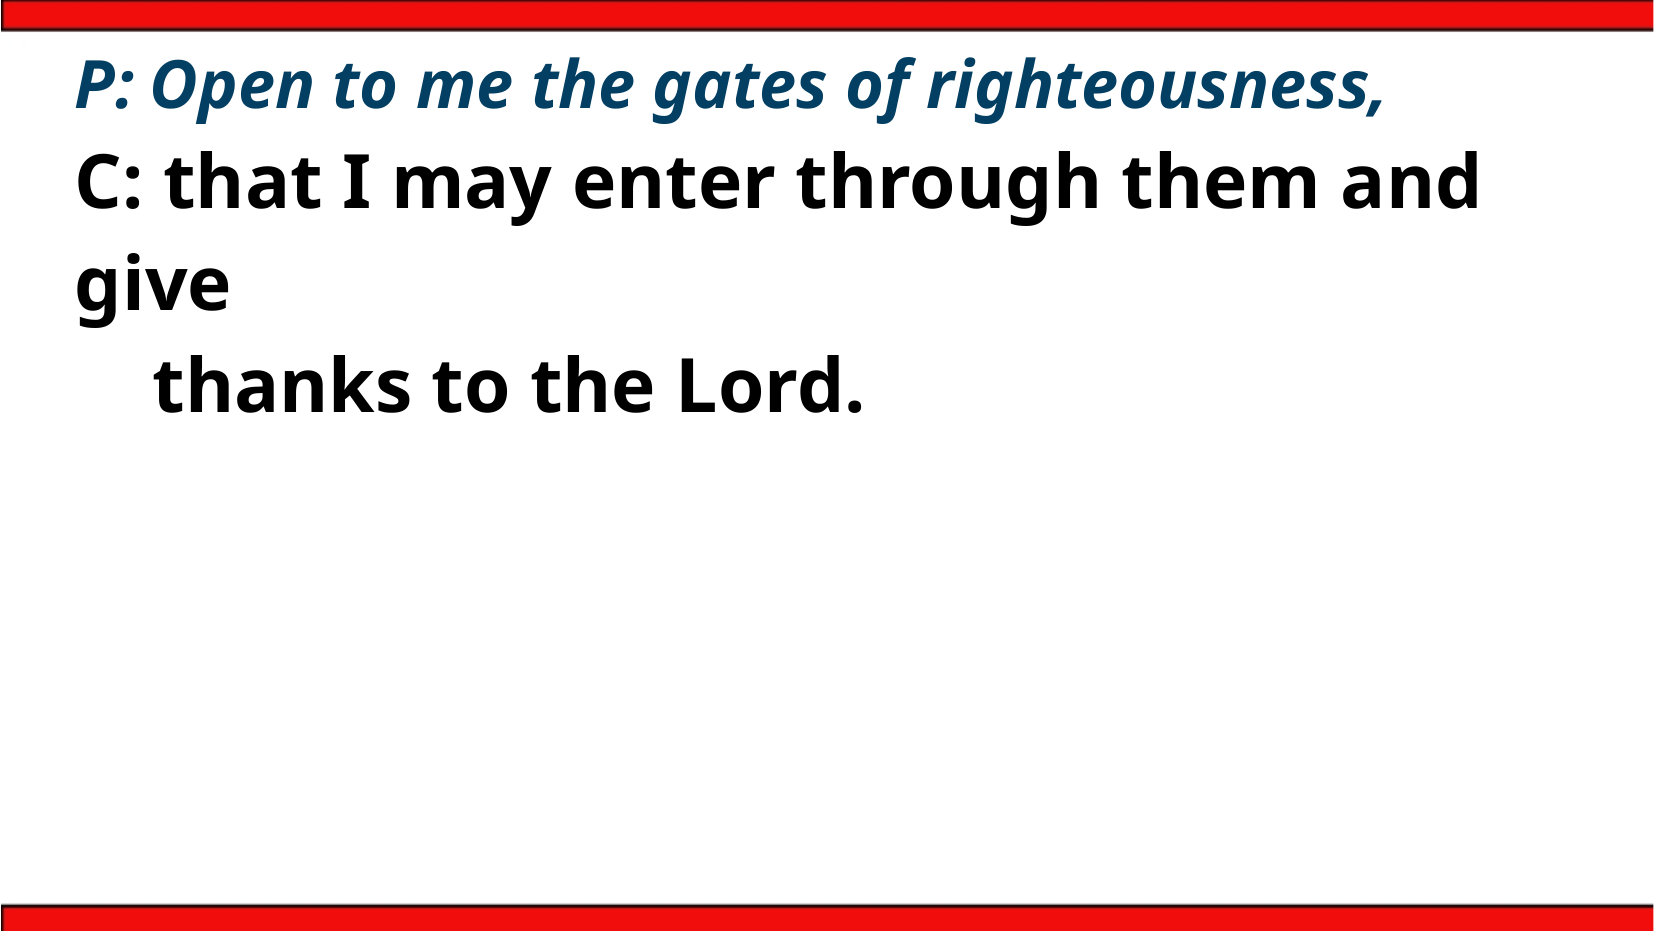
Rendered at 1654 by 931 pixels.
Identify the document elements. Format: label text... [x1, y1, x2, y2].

picture [1, 0, 1654, 931]
text_box P: Open to me the gates of righteousness, C: that I may enter through them and give thanks to the Lord. [60, 30, 1591, 334]
